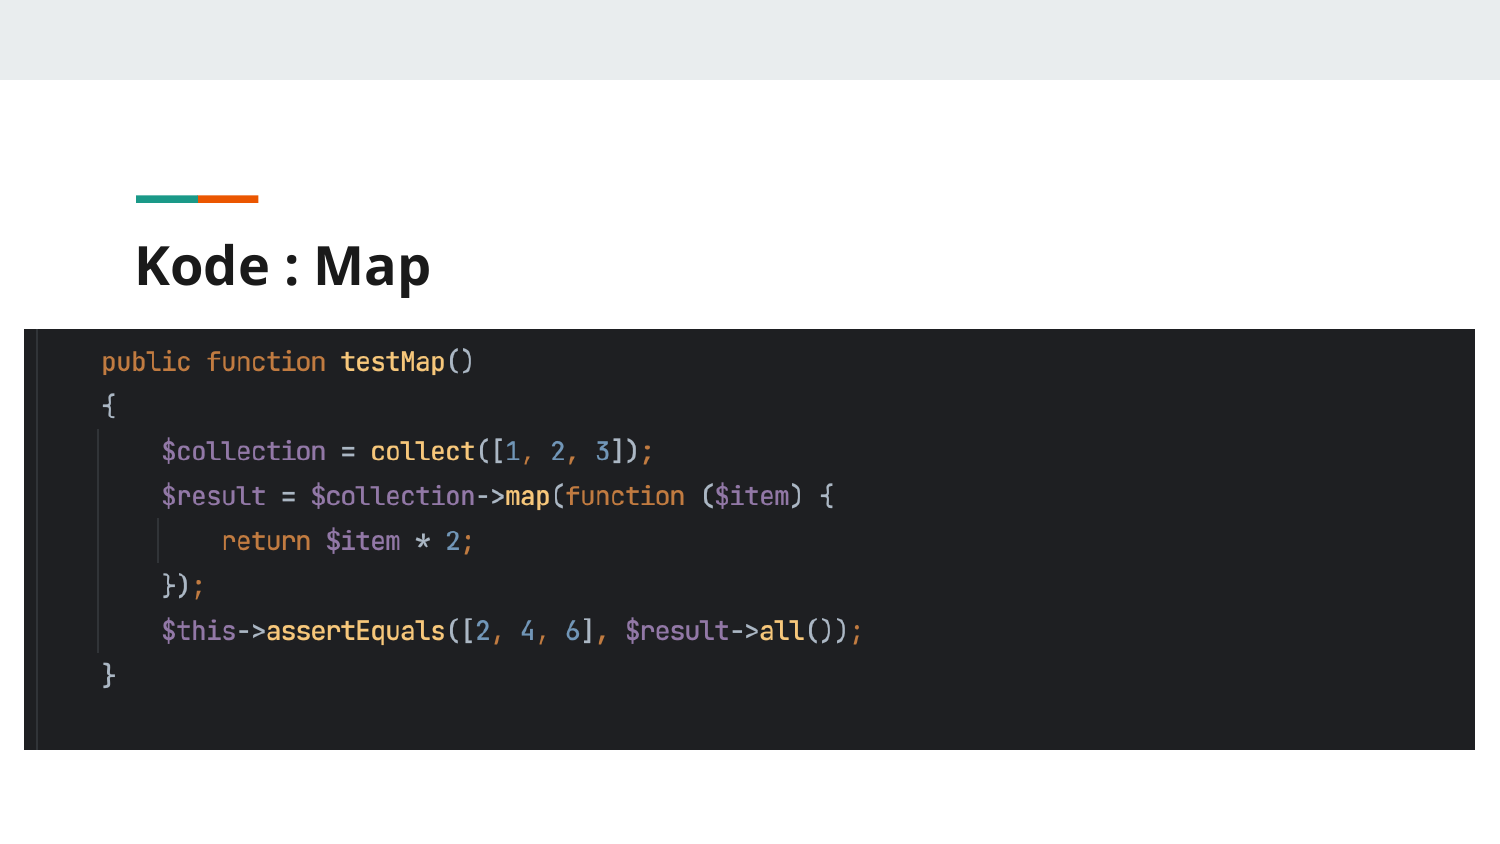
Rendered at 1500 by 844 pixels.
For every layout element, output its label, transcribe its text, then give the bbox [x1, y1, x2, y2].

title Kode : Map [119, 216, 1381, 305]
picture [24, 329, 1475, 750]
